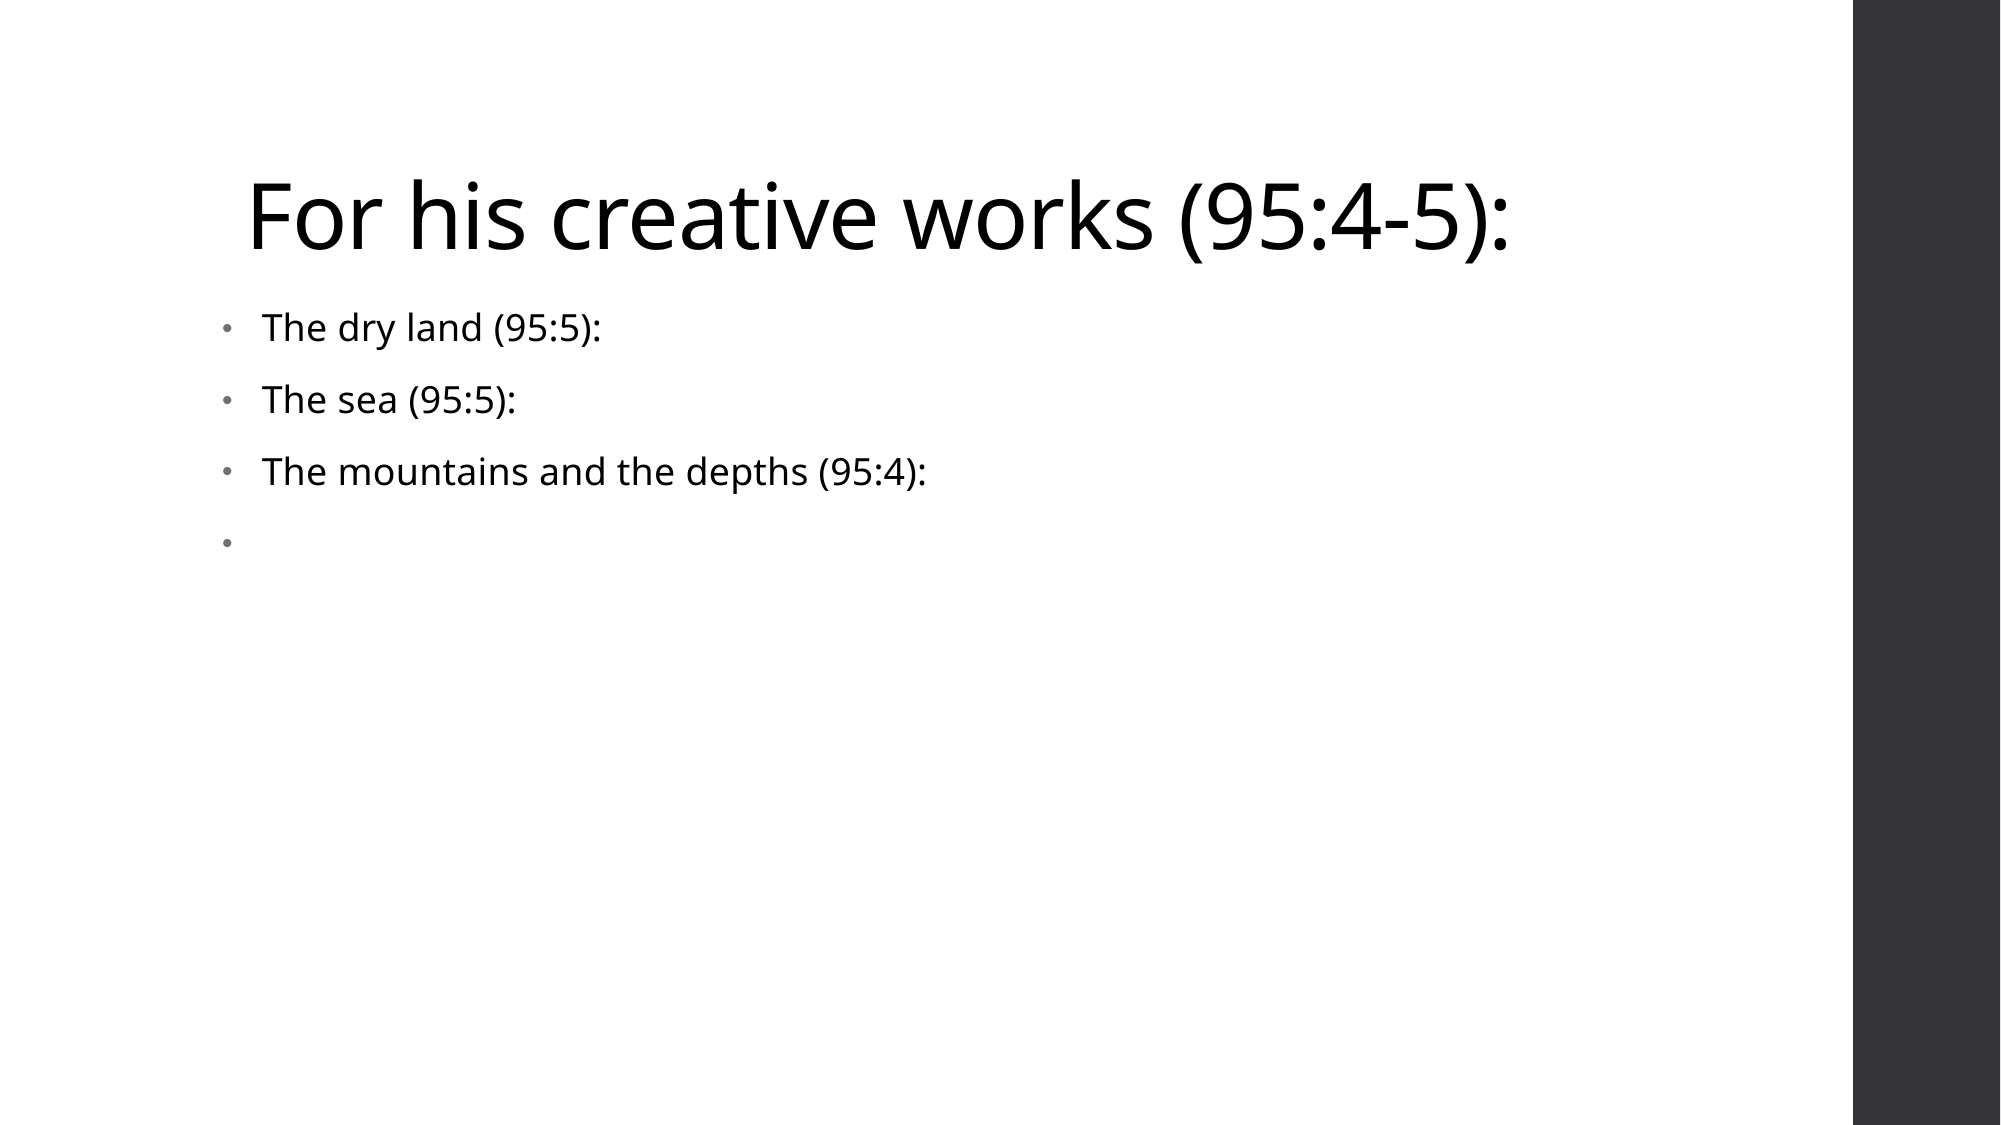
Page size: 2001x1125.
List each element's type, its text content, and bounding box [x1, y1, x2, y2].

list The dry land (95:5): The sea (95:5): The mountains and the depths (95:4): [206, 299, 1617, 1014]
title For his creative works (95:4-5): [206, 60, 1797, 278]
